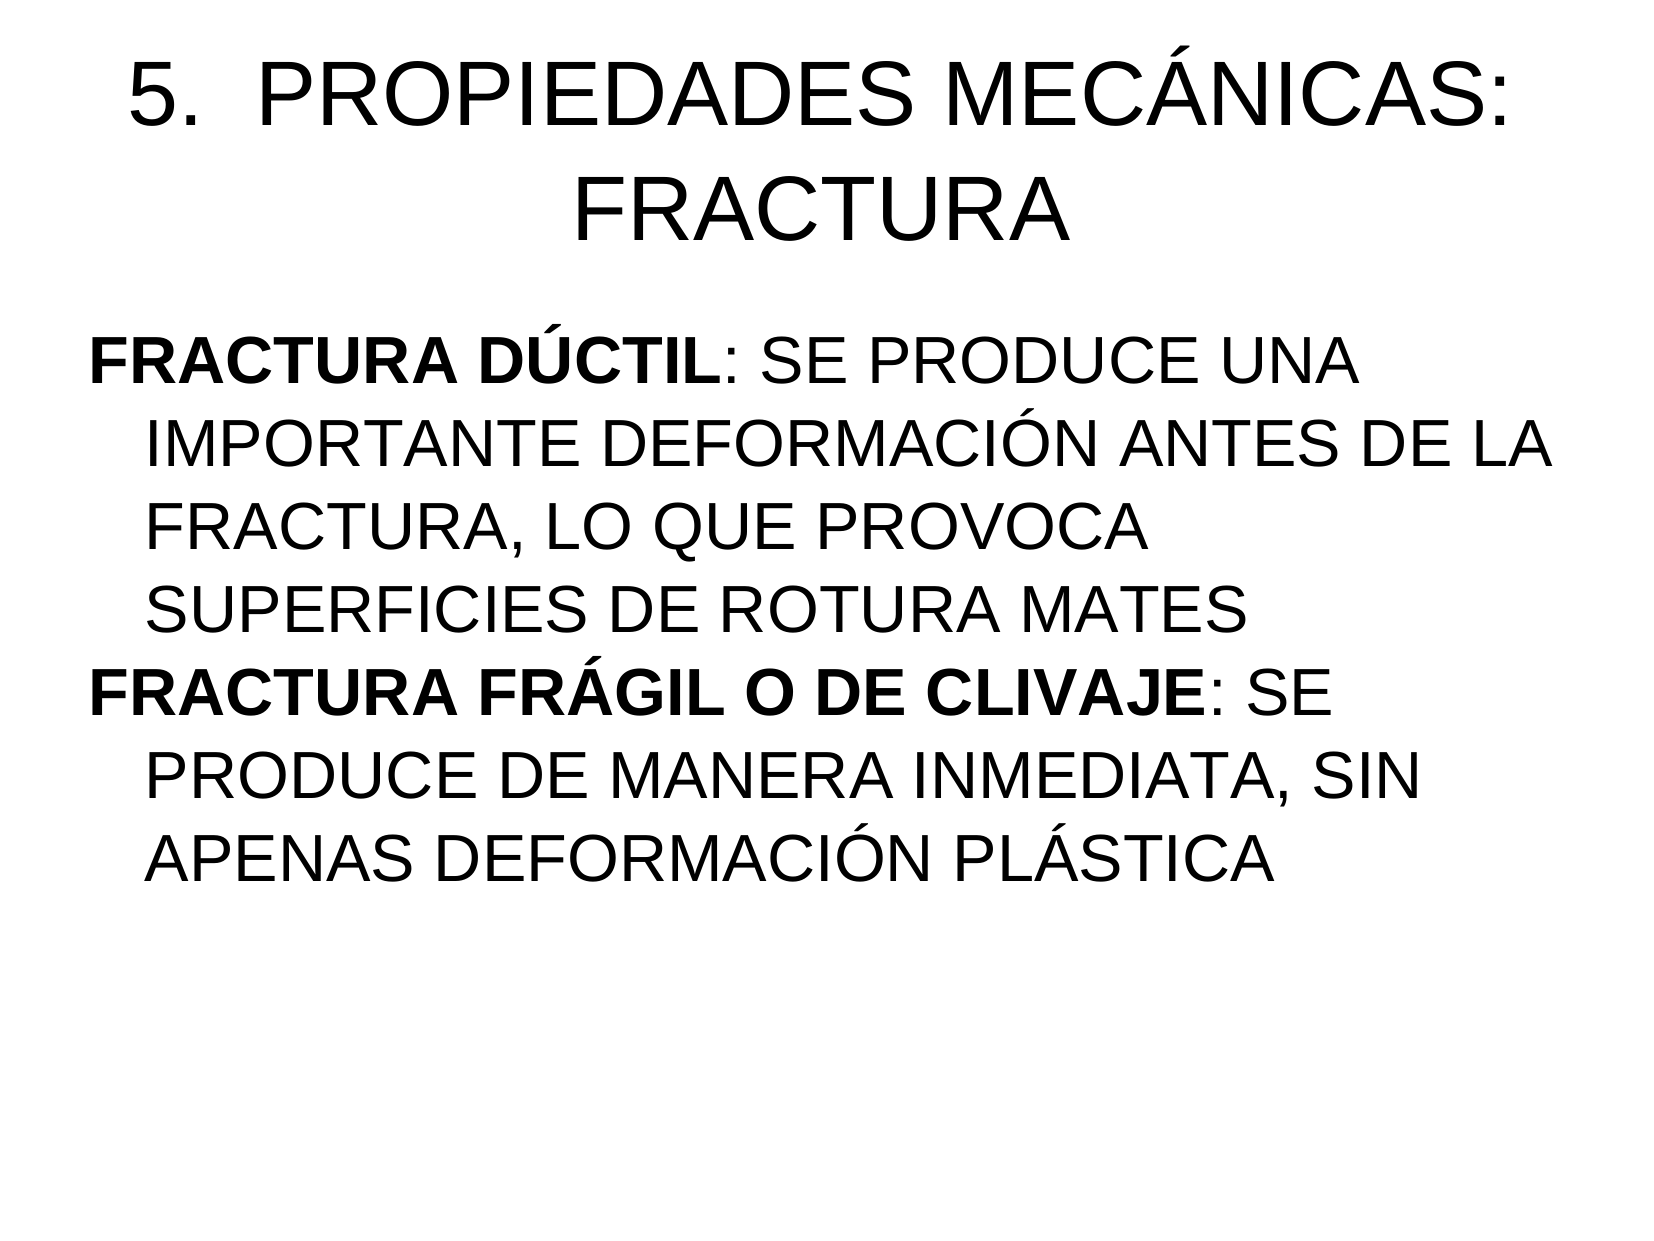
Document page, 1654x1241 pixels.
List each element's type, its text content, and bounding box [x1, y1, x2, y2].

subtitle FRACTURA DÚCTIL: SE PRODUCE UNA IMPORTANTE DEFORMACIÓN ANTES DE LA FRACTURA, LO QUE PROVOCA SUPERFICIES DE ROTURA MATES FRACTURA FRÁGIL O DE CLIVAJE: SE PRODUCE DE MANERA INMEDIATA, SIN APENAS DEFORMACIÓN PLÁSTICA [88, 313, 1577, 1228]
title 5. PROPIEDADES MECÁNICAS: FRACTURA [77, 29, 1565, 259]
